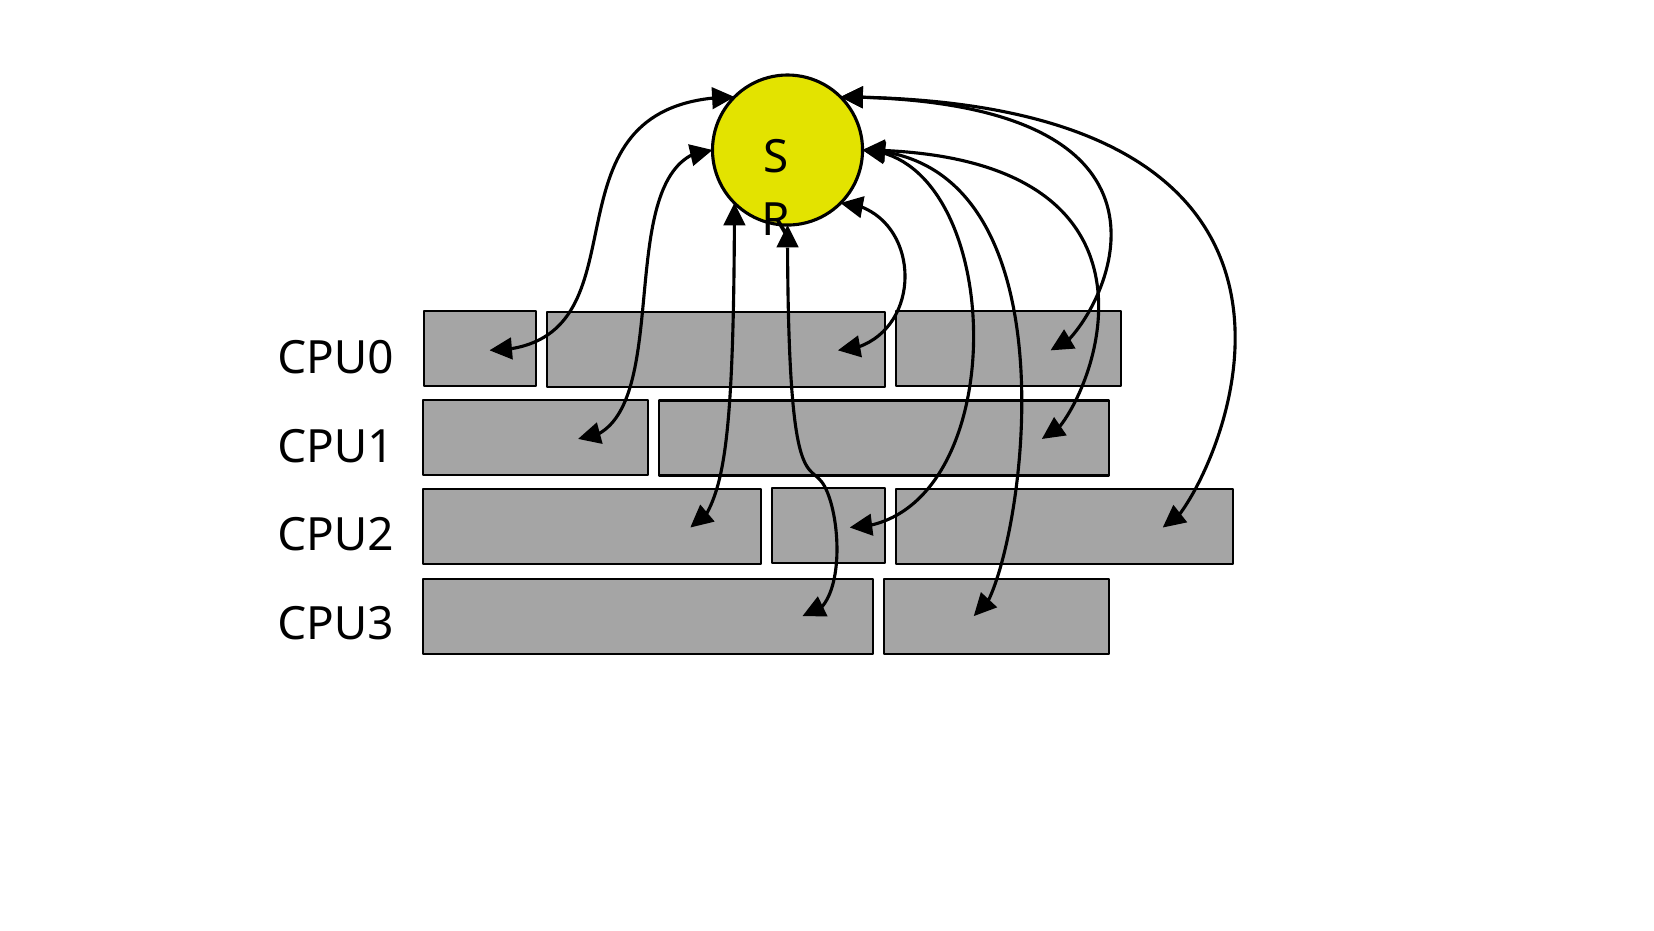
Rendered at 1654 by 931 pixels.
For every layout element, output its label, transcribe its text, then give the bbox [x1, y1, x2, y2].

text_box [895, 488, 1014, 564]
text_box CPU2 [262, 494, 413, 563]
text_box [423, 311, 537, 387]
text_box [790, 311, 885, 387]
text_box [895, 311, 970, 387]
text_box [659, 400, 728, 476]
text_box [1016, 311, 1097, 387]
text_box CPU3 [262, 583, 413, 652]
text_box [1084, 311, 1121, 387]
text_box [795, 400, 963, 476]
text_box [423, 578, 874, 654]
text_box [547, 311, 641, 387]
text_box [770, 206, 782, 218]
text_box [1020, 400, 1110, 476]
text_box [828, 488, 885, 564]
text_box [883, 578, 1109, 654]
text_box [1004, 488, 1234, 564]
text_box CPU0 [262, 317, 413, 386]
text_box [970, 311, 1020, 387]
text_box [733, 311, 790, 387]
text_box [722, 400, 813, 476]
text_box [772, 488, 835, 564]
text_box [423, 399, 649, 475]
text_box [633, 311, 731, 387]
text_box [547, 311, 568, 333]
text_box [895, 488, 924, 513]
text_box [712, 75, 863, 226]
text_box [939, 400, 1020, 476]
text_box [423, 488, 761, 564]
text_box SR [746, 116, 829, 188]
text_box CPU1 [262, 405, 413, 474]
